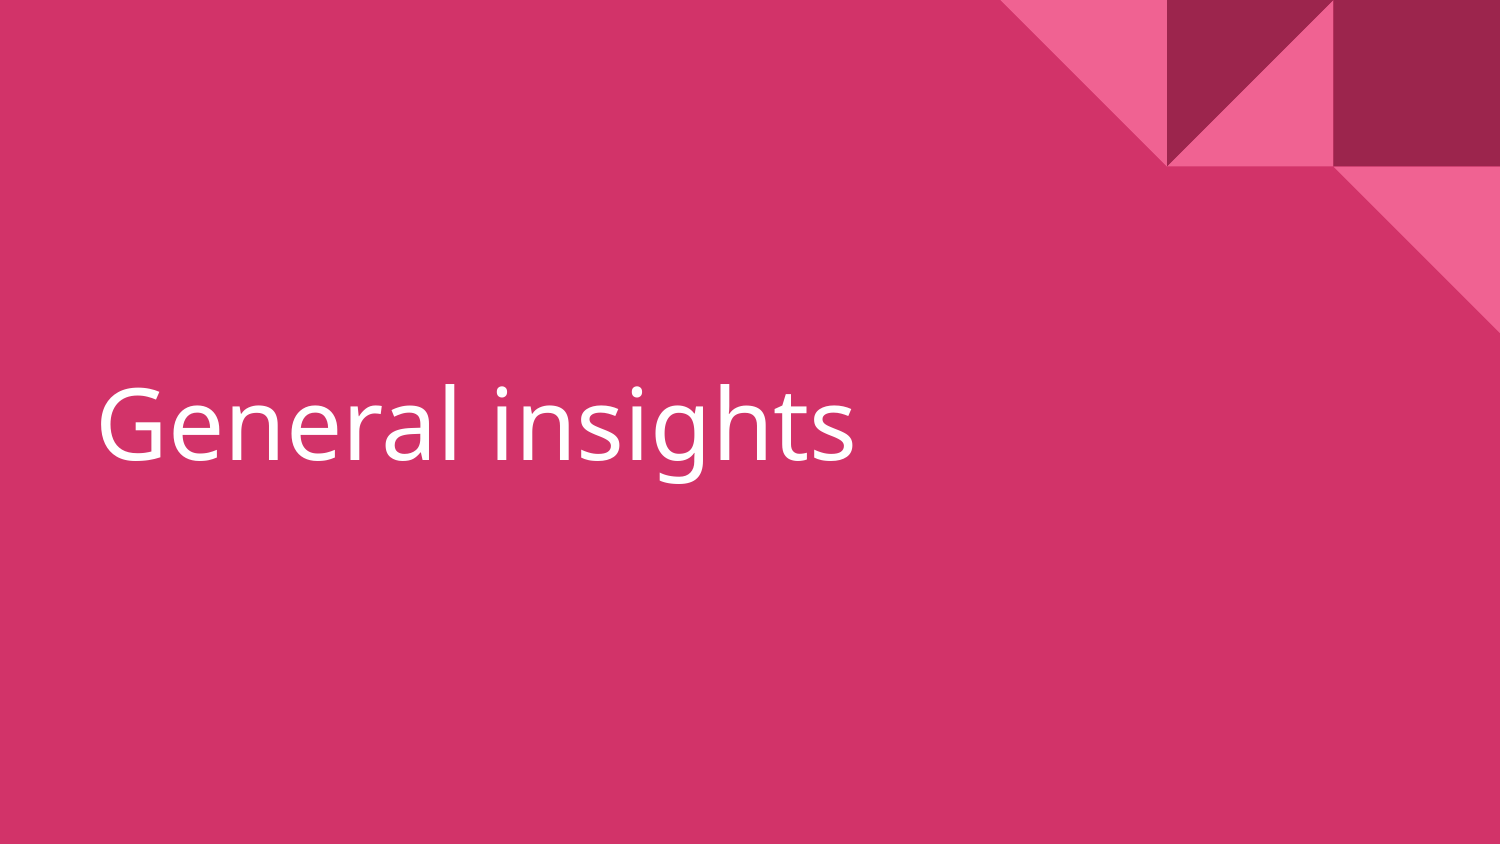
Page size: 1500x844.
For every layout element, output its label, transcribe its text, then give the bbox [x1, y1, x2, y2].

title General insights [80, 86, 1003, 758]
